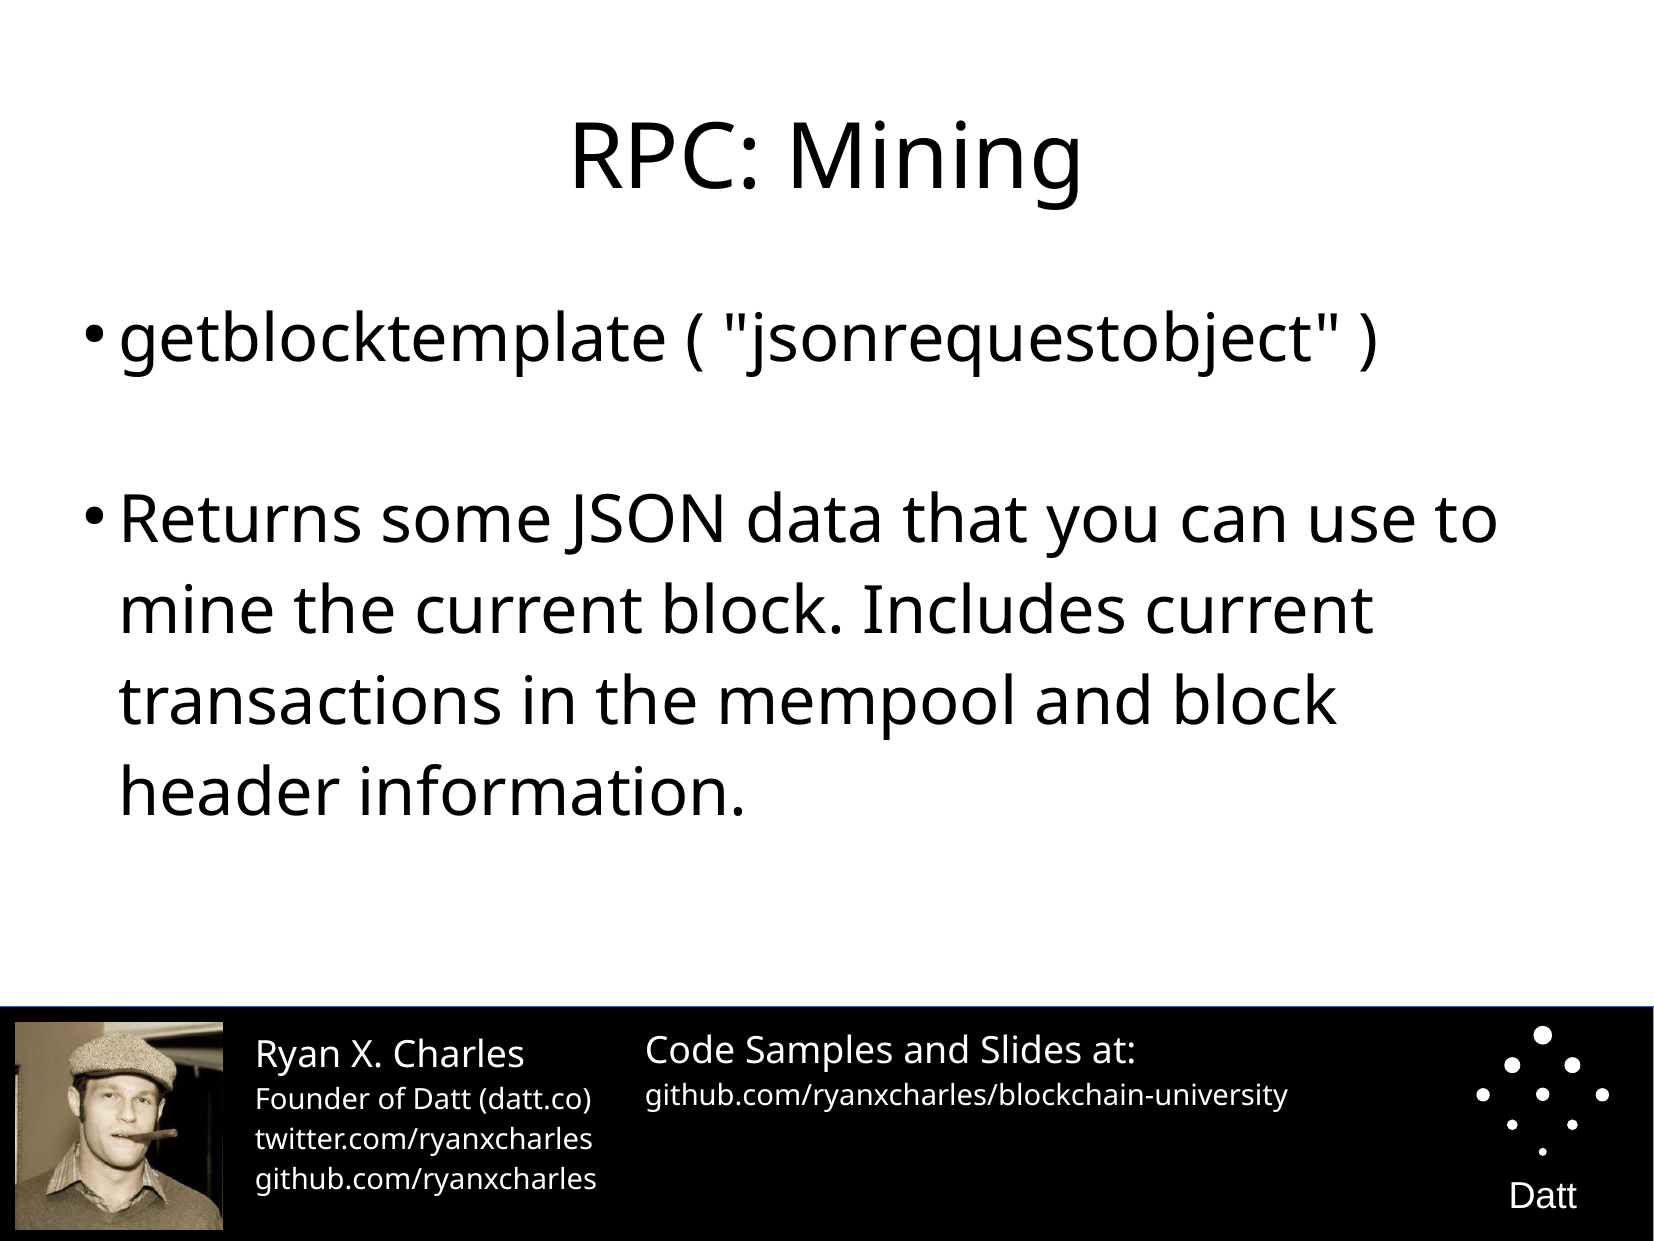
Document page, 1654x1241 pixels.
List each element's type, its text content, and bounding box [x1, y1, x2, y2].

picture [15, 1022, 223, 1231]
title RPC: Mining [82, 49, 1571, 257]
text_box [0, 1006, 1654, 1241]
picture [1475, 1023, 1611, 1159]
subtitle getblocktemplate ( "jsonrequestobject" ) Returns some JSON data that you can use to mine the current block. Includes current transactions in the mempool and block header information. [82, 290, 1571, 1006]
text_box Code Samples and Slides at: github.com/ryanxcharles/blockchain-university [630, 1015, 1403, 1156]
text_box Ryan X. Charles Founder of Datt (datt.co) twitter.com/ryanxcharles github.com/ryanxcharles [240, 1020, 976, 1241]
text_box Datt [1452, 1167, 1633, 1241]
